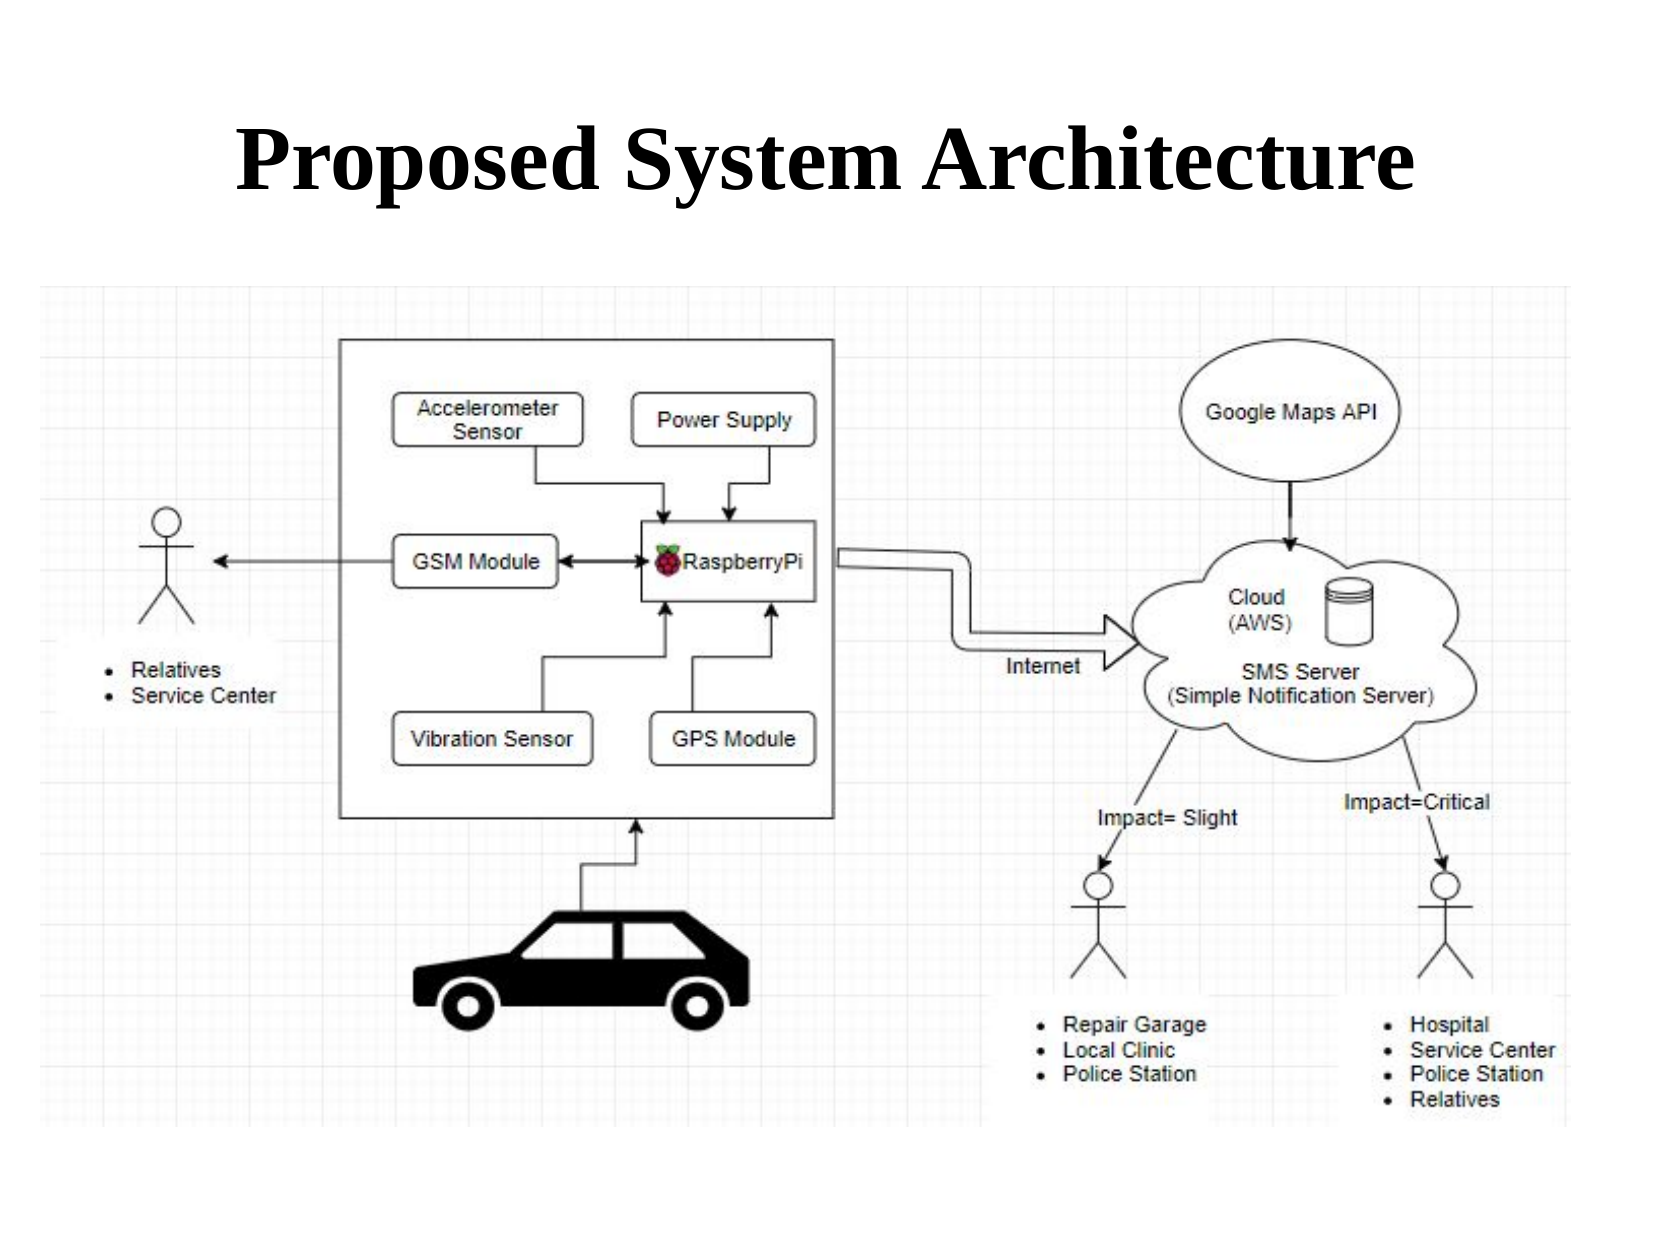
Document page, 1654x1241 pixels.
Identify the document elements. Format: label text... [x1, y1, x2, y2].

text_box Proposed System Architecture [82, 49, 1571, 257]
picture [40, 286, 1571, 1127]
